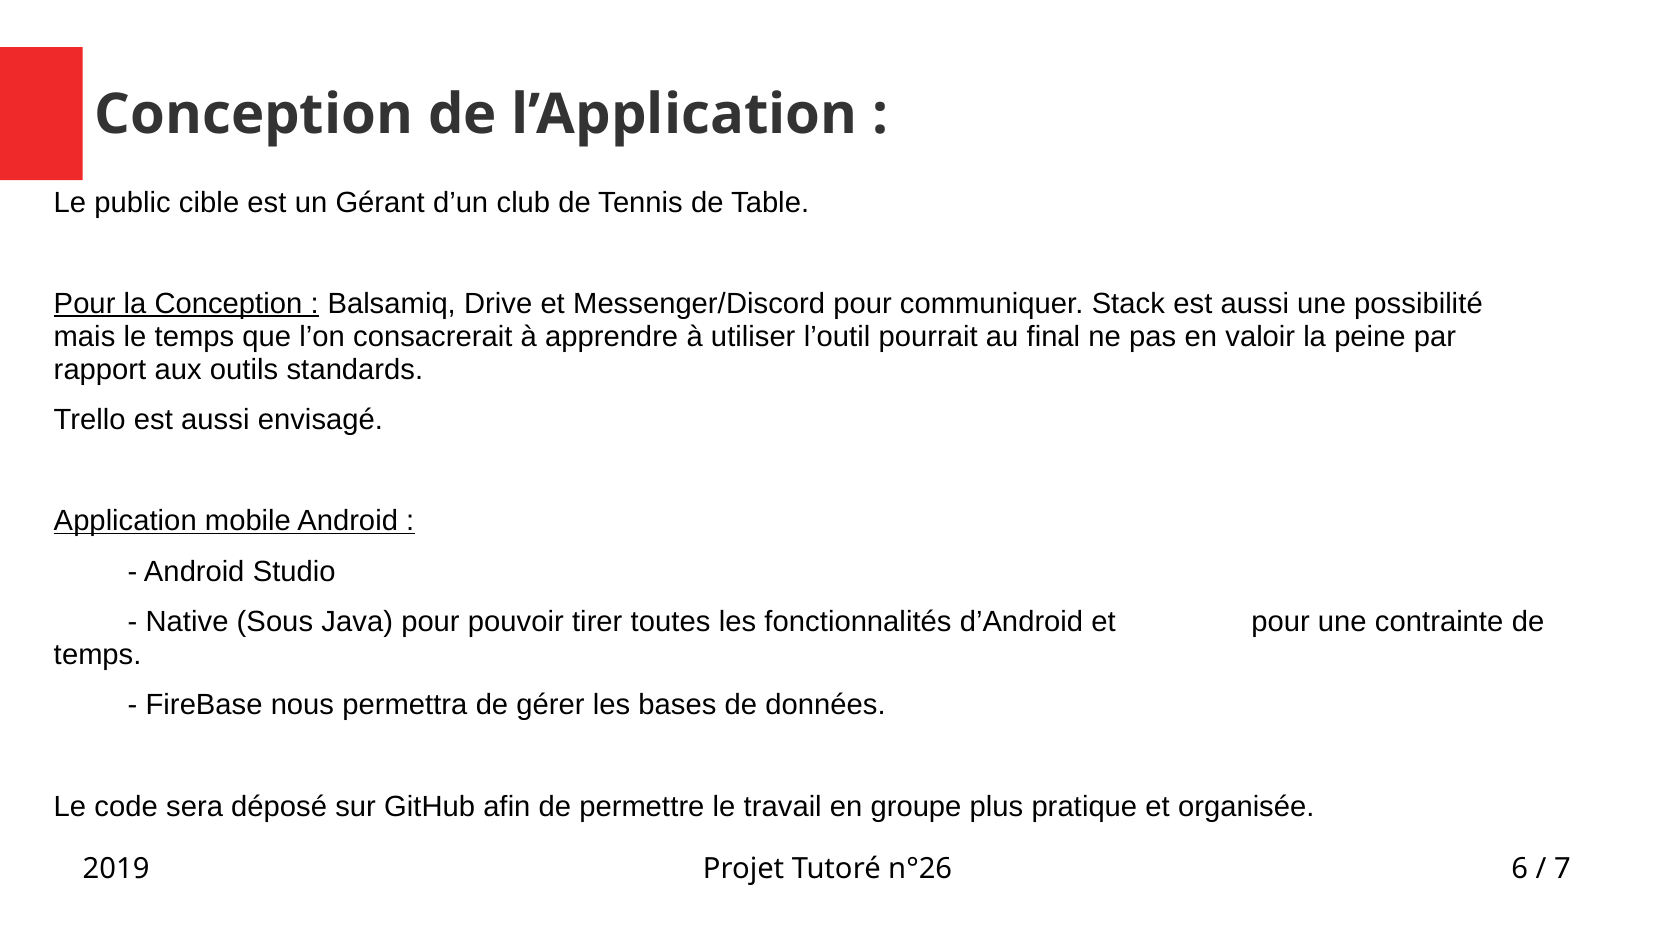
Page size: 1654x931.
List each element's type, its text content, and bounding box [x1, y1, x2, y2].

title Conception de l’Application : [94, 23, 1501, 178]
text_box Le public cible est un Gérant d’un club de Tennis de Table. Pour la Conception : Balsamiq, Drive et Messenger/Discord pour communiquer. Stack est aussi une possibilité mais le temps que l’on consacrerait à apprendre à utiliser l’outil pourrait au final ne pas en valoir la peine par rapport aux outils standards. Trello est aussi envisagé. Application mobile Android : - Android Studio - Native (Sous Java) pour pouvoir tirer toutes les fonctionnalités d’Android et pour une contrainte de temps. - FireBase nous permettra de gérer les bases de données. Le code sera déposé sur GitHub afin de permettre le travail en groupe plus pratique et organisée. [39, 178, 1563, 830]
